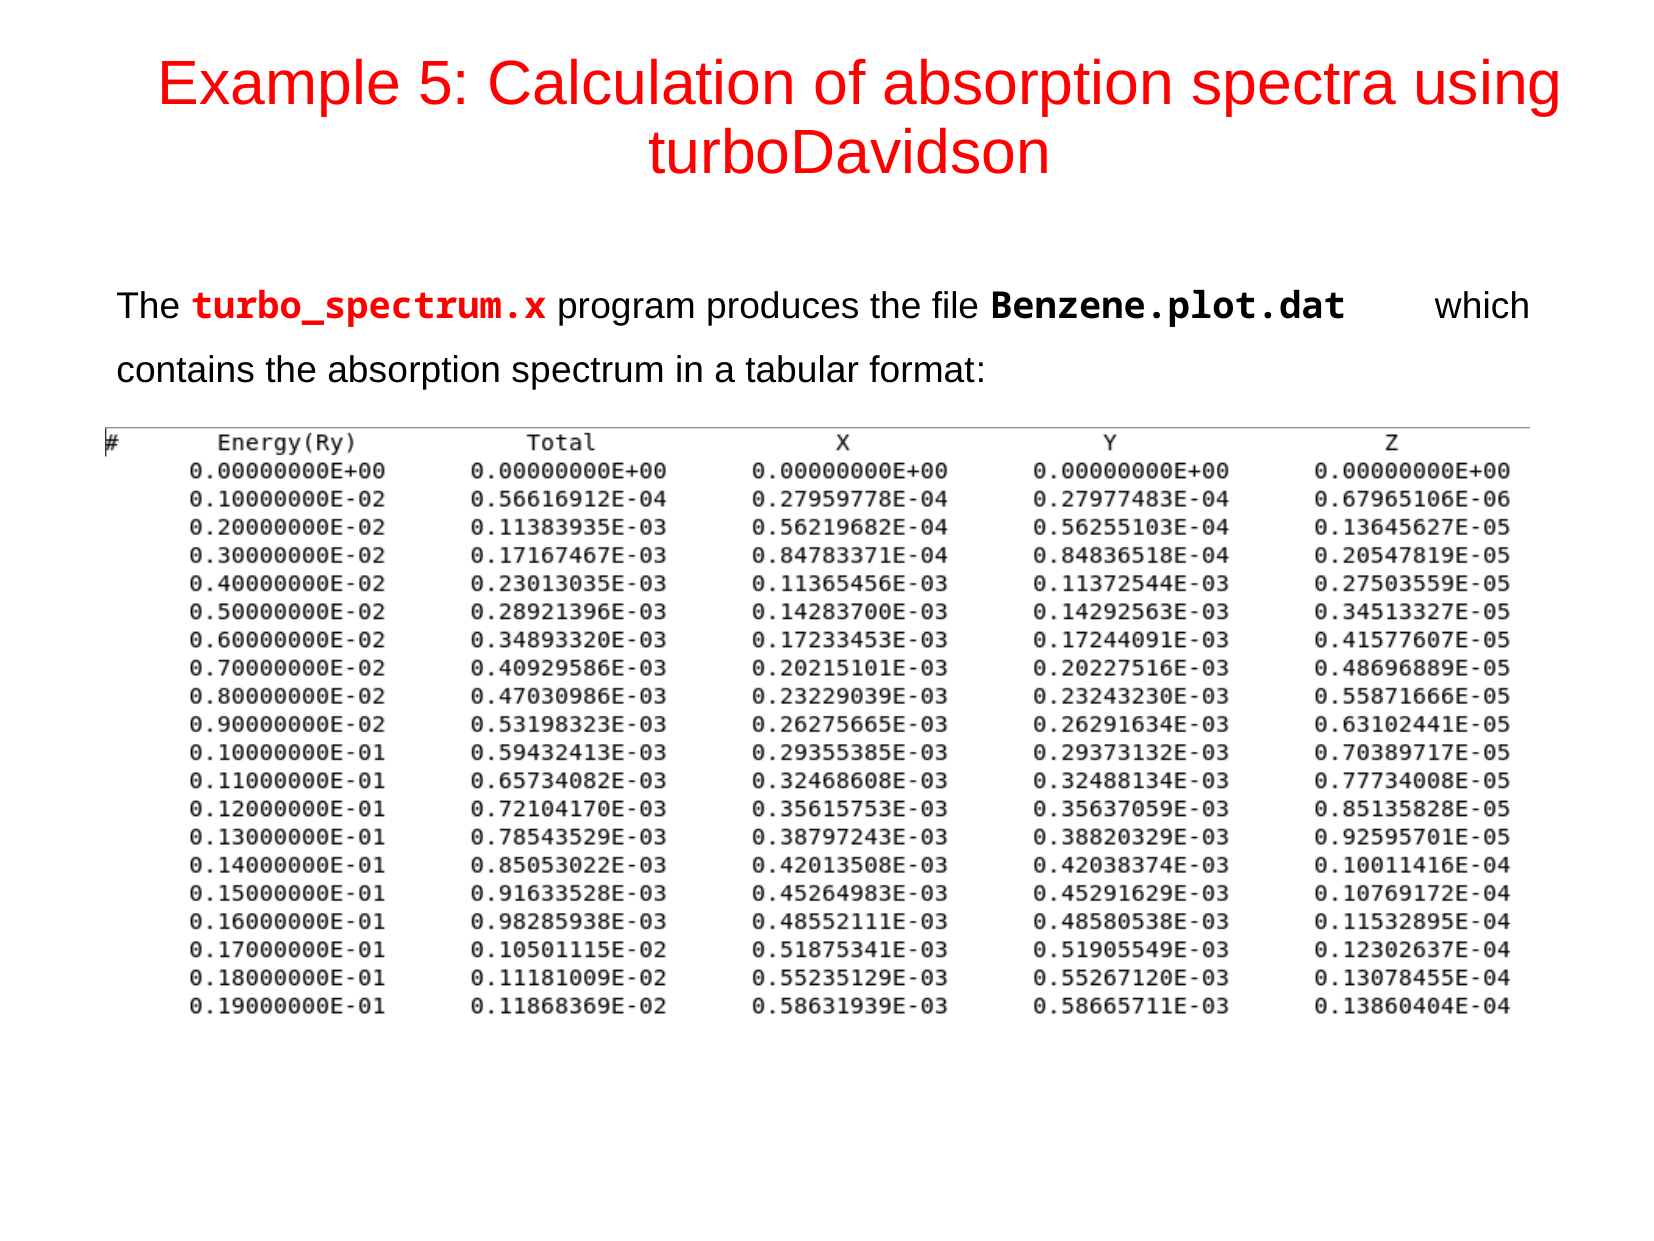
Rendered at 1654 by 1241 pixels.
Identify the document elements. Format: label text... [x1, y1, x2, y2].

text_box Example 5: Calculation of absorption spectra using turboDavidson [15, 33, 1654, 202]
list The turbo_spectrum.x program produces the file Benzene.plot.dat which contains the absorption spectrum in a tabular format: [53, 278, 1542, 396]
picture [105, 427, 1530, 1021]
